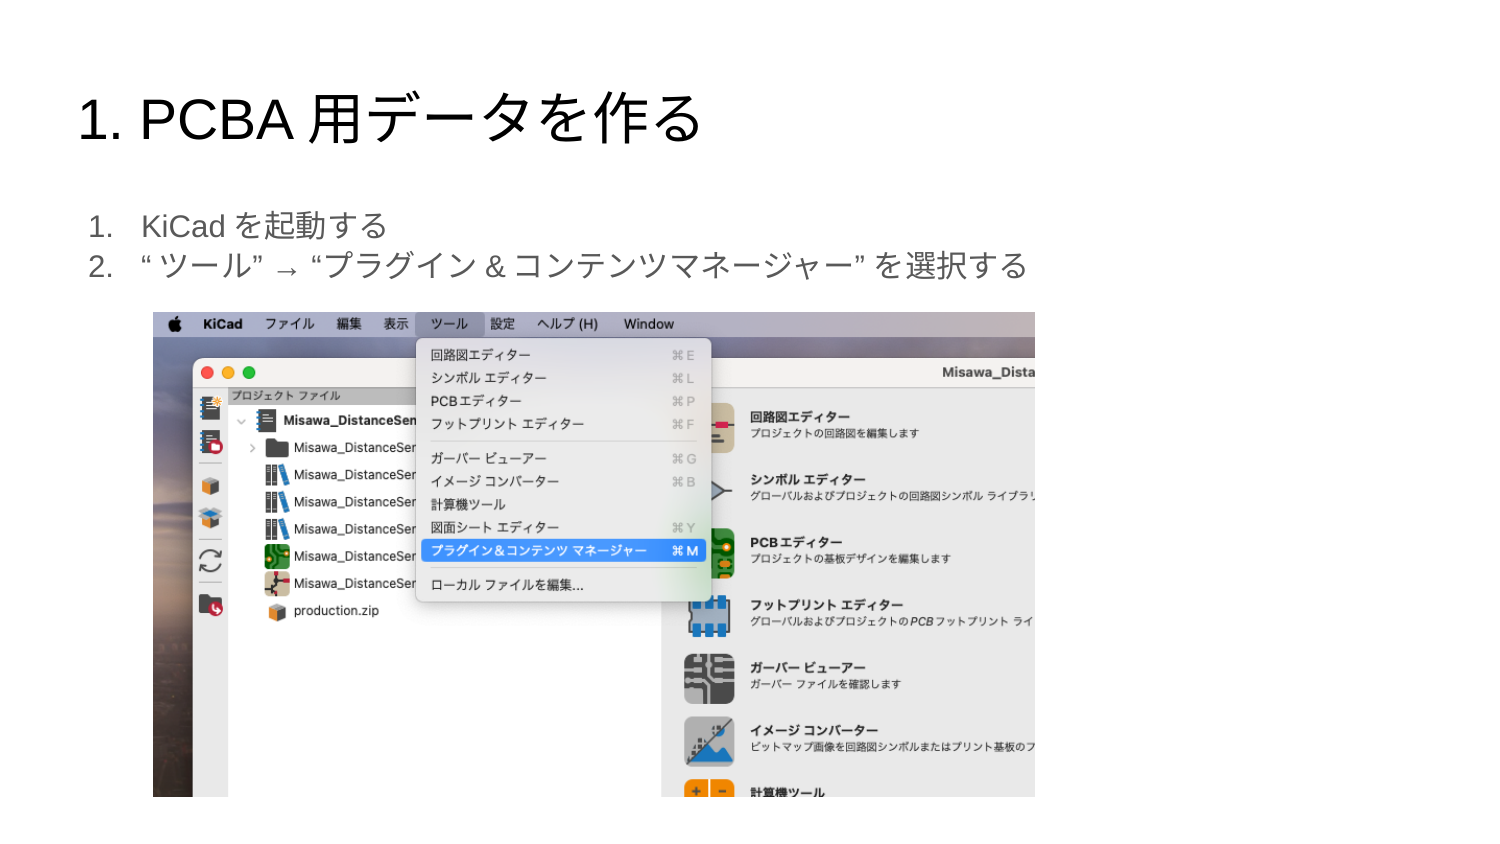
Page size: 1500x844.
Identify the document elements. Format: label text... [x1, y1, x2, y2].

list KiCadを起動する “ツール” → “プラグイン&コンテンツマネージャー” を選択する [51, 189, 1449, 750]
picture [153, 312, 1035, 797]
title PCBA用データを作る [51, 72, 1449, 167]
